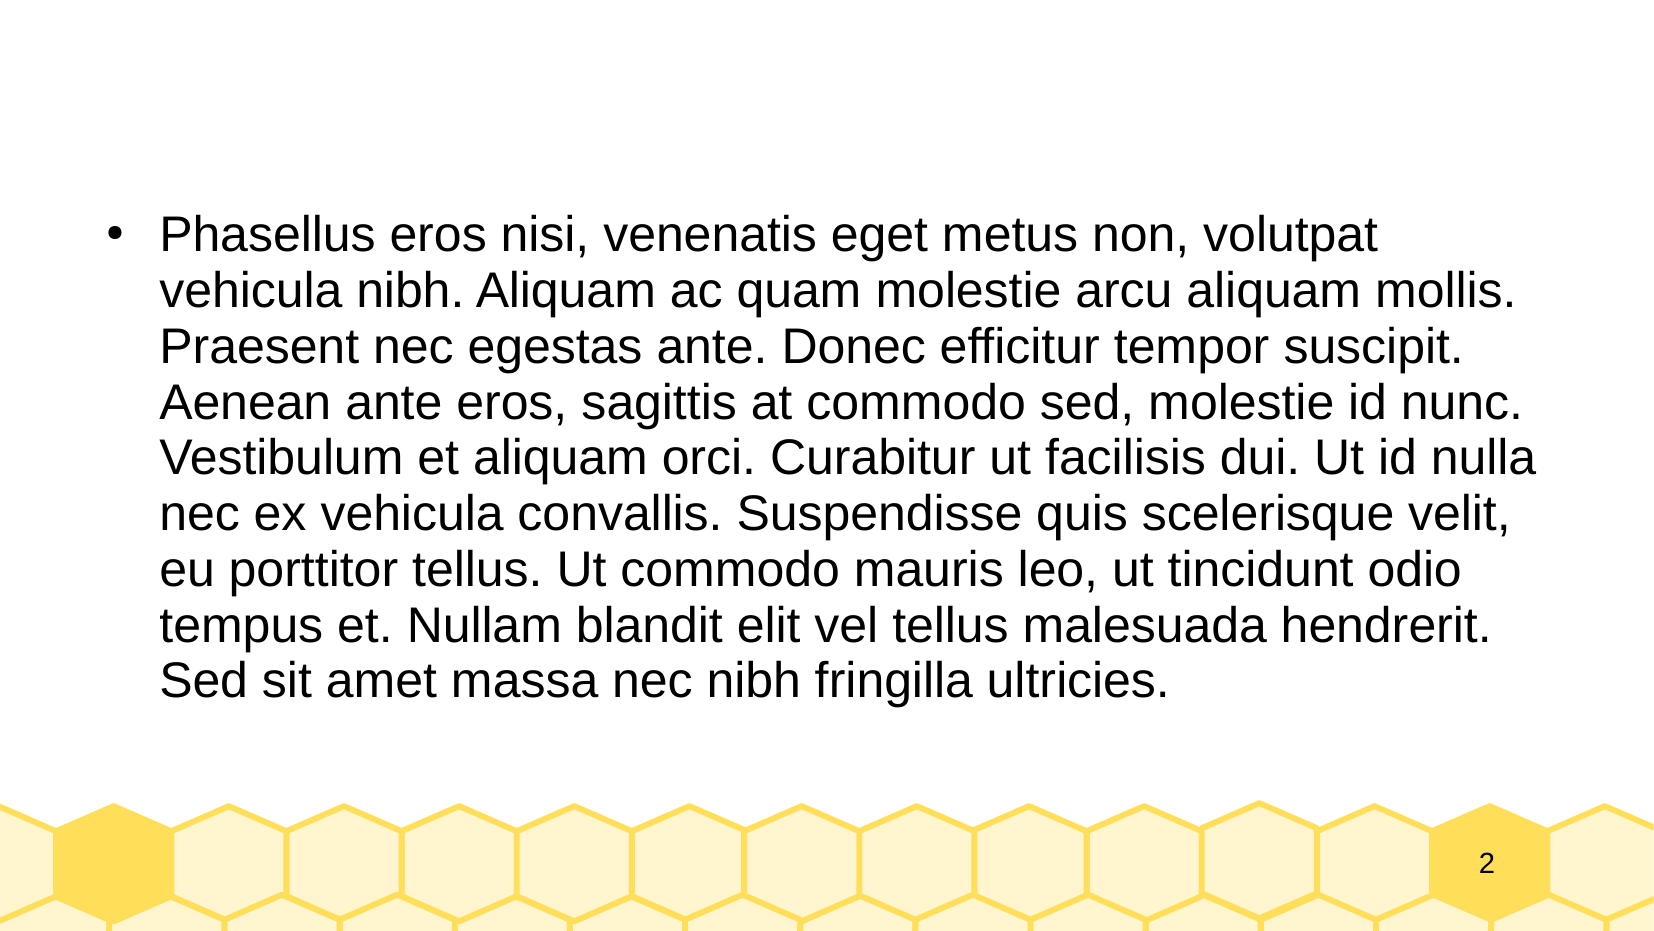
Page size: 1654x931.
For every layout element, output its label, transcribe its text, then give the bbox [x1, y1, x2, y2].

list Phasellus eros nisi, venenatis eget metus non, volutpat vehicula nibh. Aliquam ac quam molestie arcu aliquam mollis. Praesent nec egestas ante. Donec efficitur tempor suscipit. Aenean ante eros, sagittis at commodo sed, molestie id nunc. Vestibulum et aliquam orci. Curabitur ut facilisis dui. Ut id nulla nec ex vehicula convallis. Suspendisse quis scelerisque velit, eu porttitor tellus. Ut commodo mauris leo, ut tincidunt odio tempus et. Nullam blandit elit vel tellus malesuada hendrerit. Sed sit amet massa nec nibh fringilla ultricies. [88, 206, 1565, 739]
